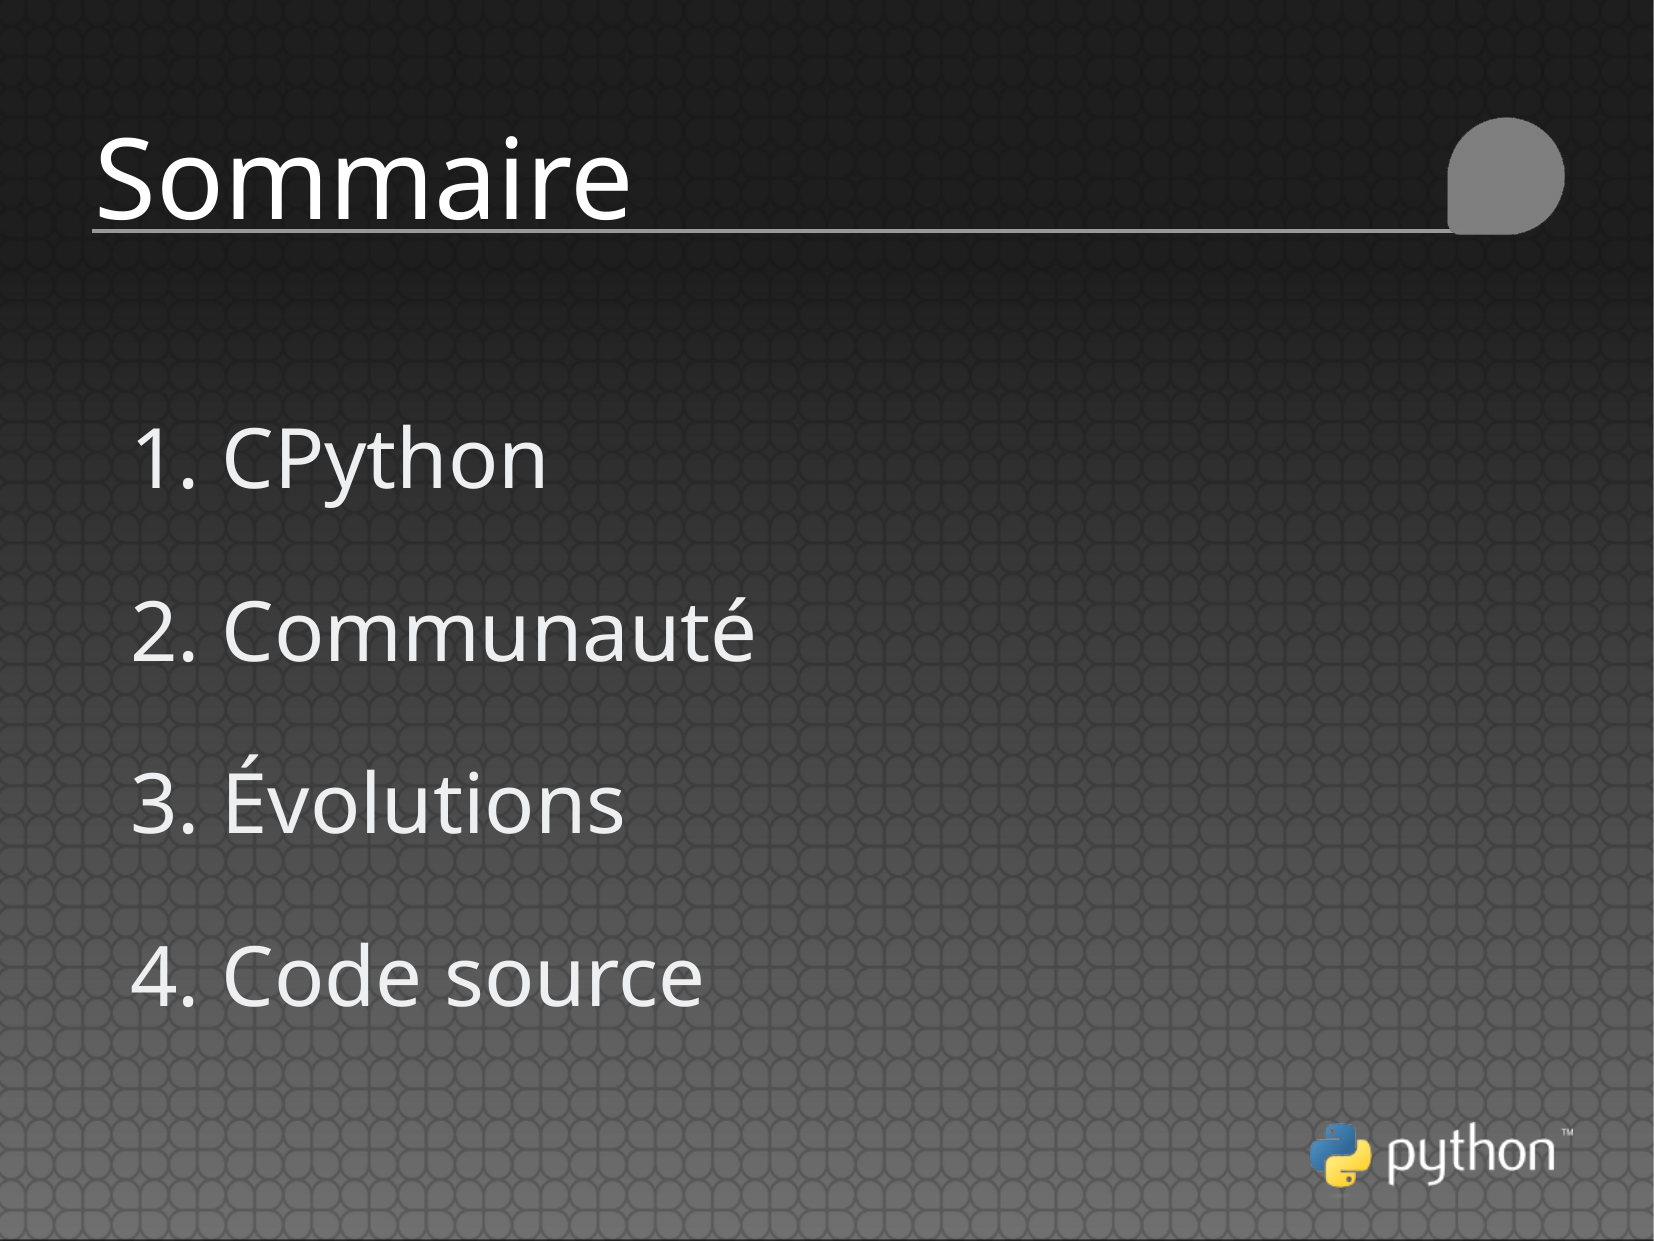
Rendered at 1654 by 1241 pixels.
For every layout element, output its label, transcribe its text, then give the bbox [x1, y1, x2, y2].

list CPython Communauté Évolutions Code source [112, 227, 1501, 1163]
picture [0, 0, 1654, 1241]
title Sommaire [94, 100, 1426, 251]
